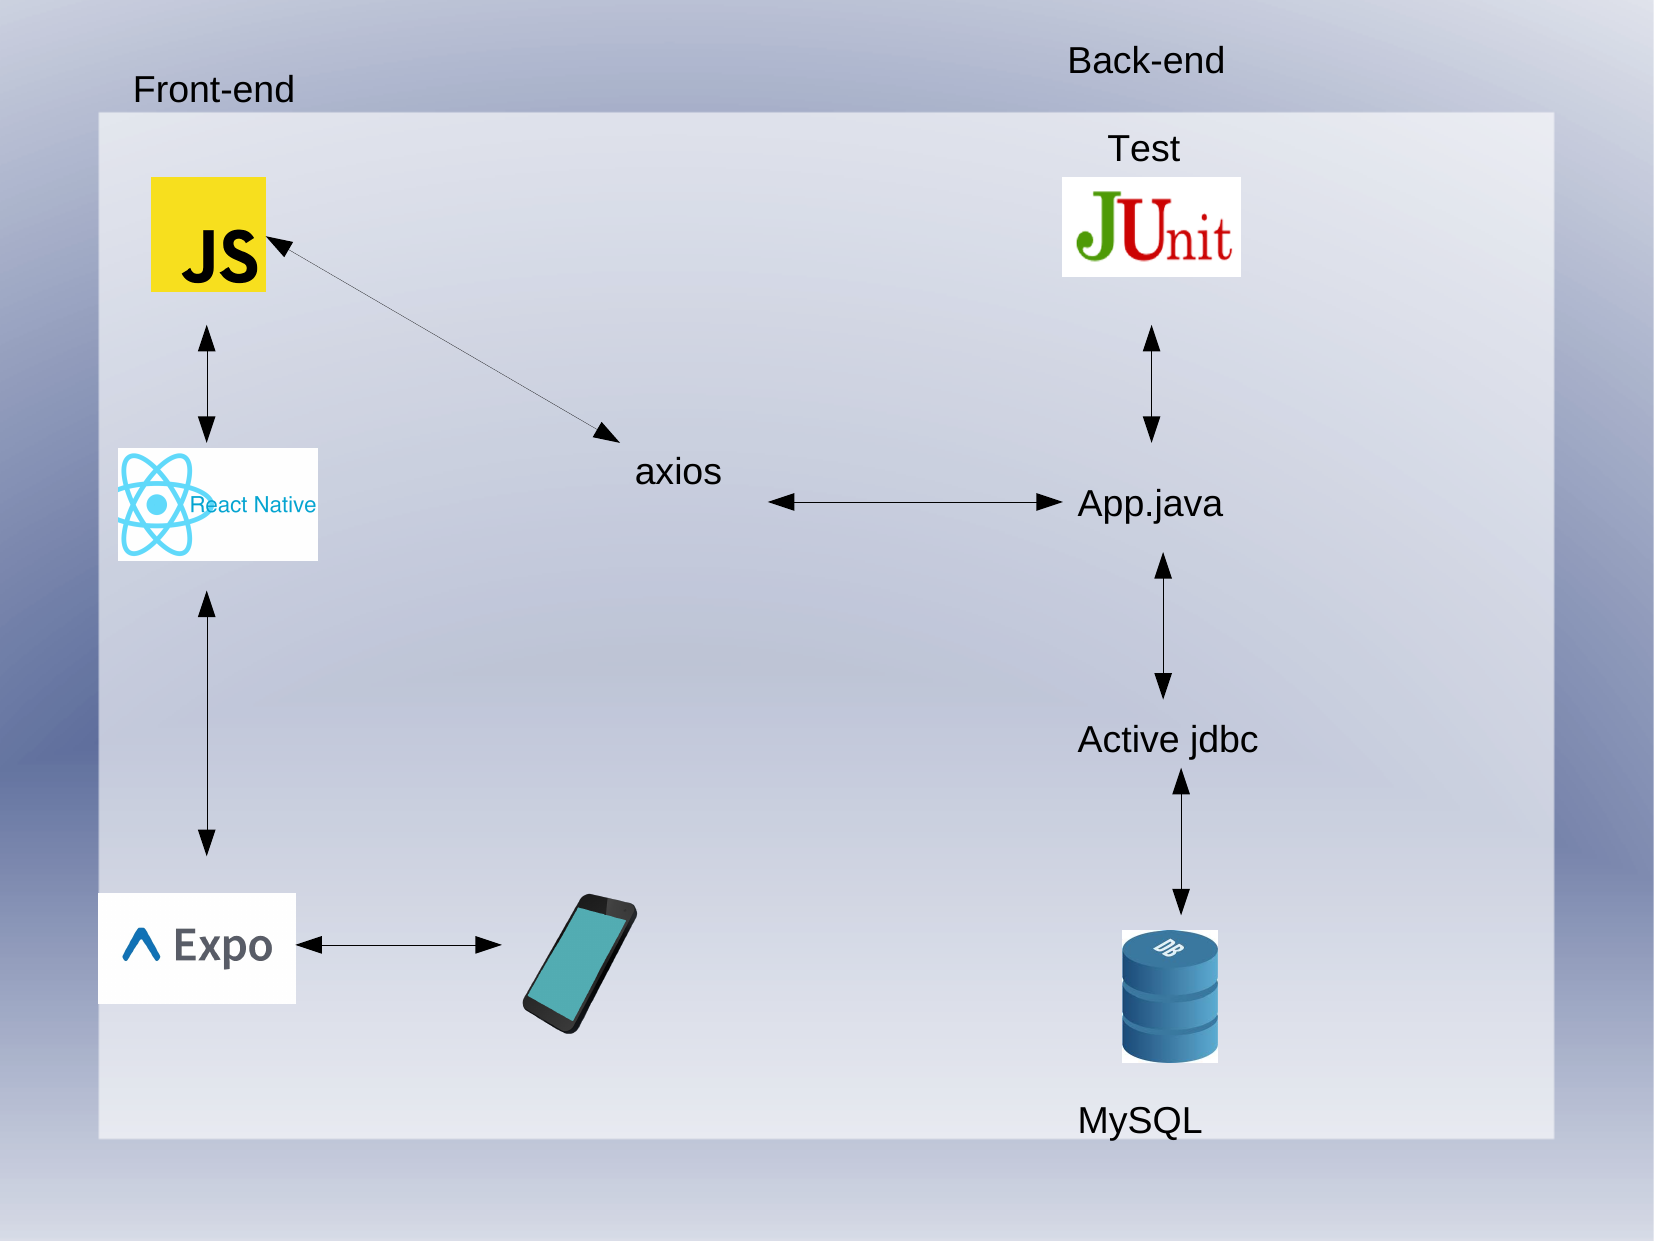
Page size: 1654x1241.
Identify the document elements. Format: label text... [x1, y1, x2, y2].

text_box App.java [1062, 474, 1359, 532]
text_box Front-end [118, 61, 532, 119]
text_box Active jdbc [1062, 710, 1359, 768]
picture [0, 0, 1654, 1241]
text_box Back-end [1052, 31, 1241, 89]
text_box axios [620, 442, 768, 500]
text_box Test [1092, 120, 1270, 178]
text_box MySQL [1062, 1092, 1329, 1150]
